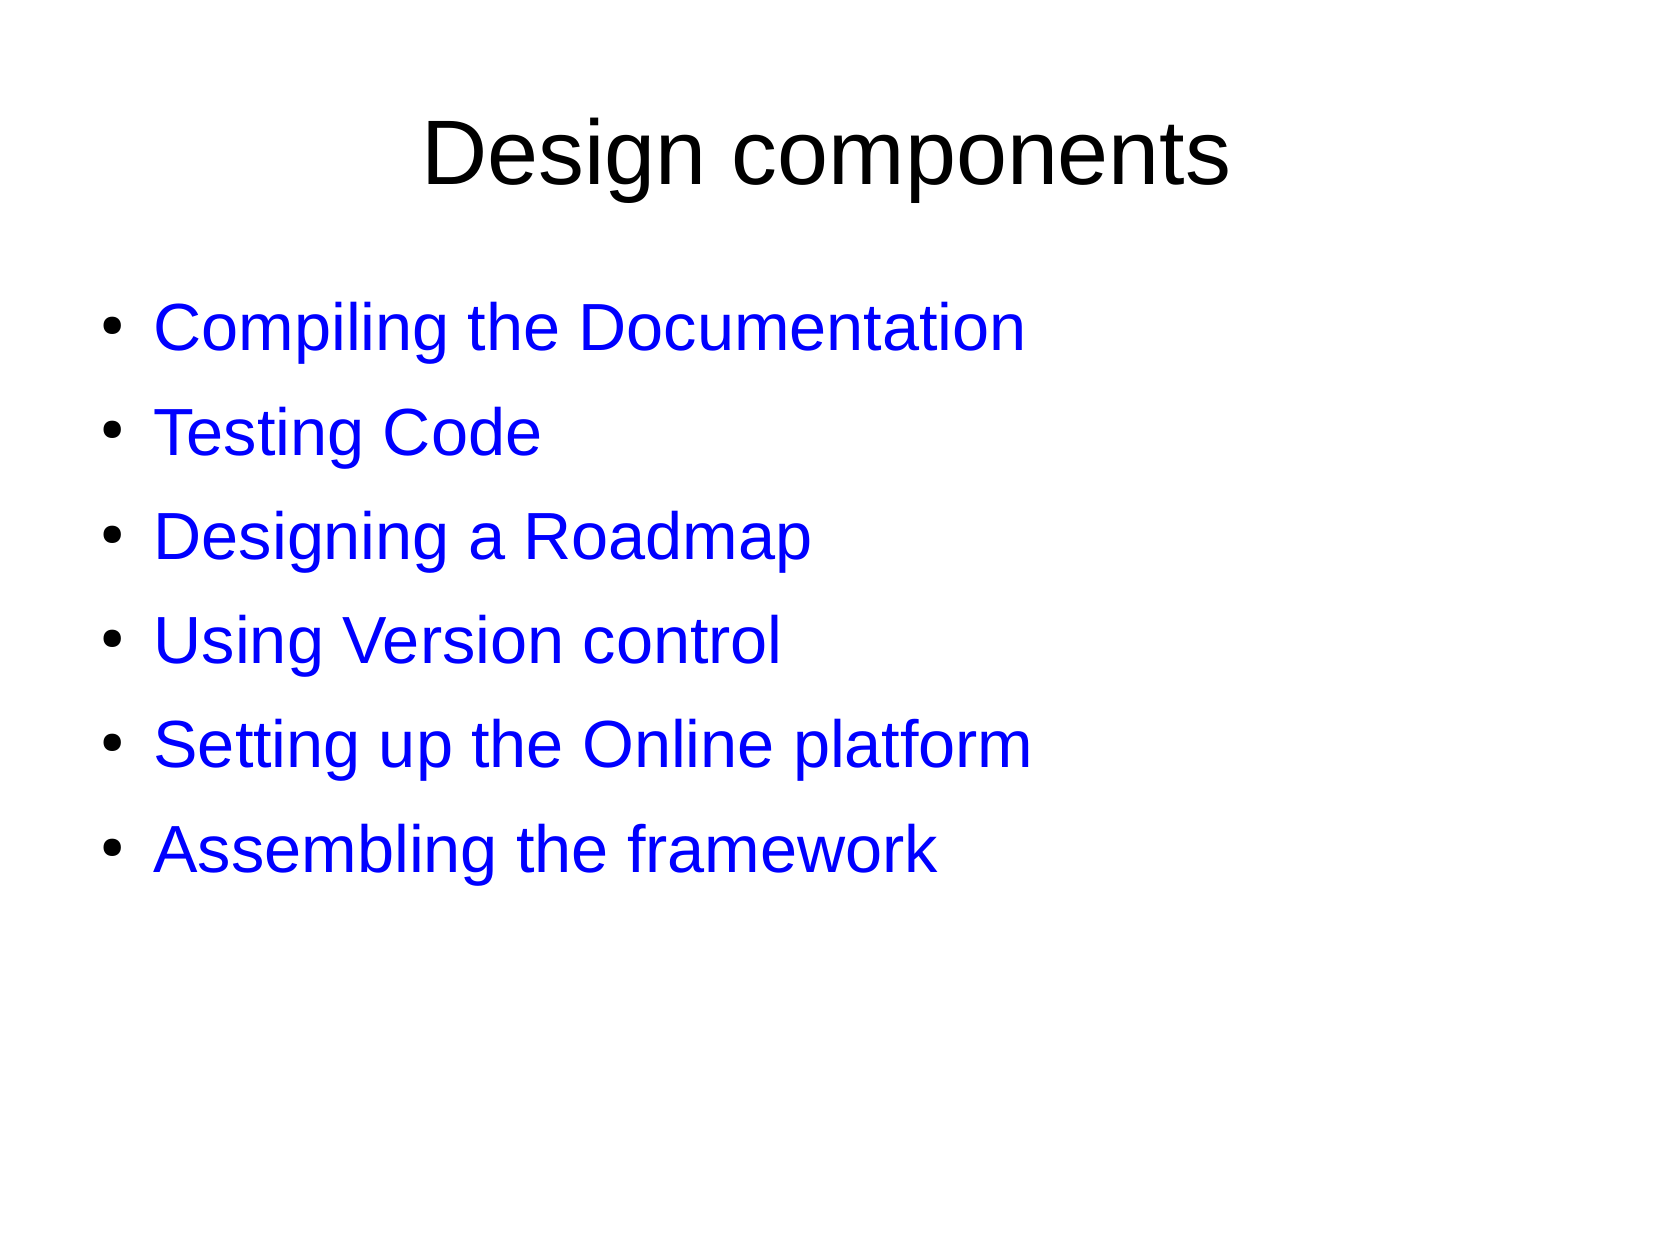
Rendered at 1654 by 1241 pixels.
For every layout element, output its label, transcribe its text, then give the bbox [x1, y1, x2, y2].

list Compiling the Documentation Testing Code Designing a Roadmap Using Version control Setting up the Online platform Assembling the framework [82, 290, 1571, 1010]
title Design components [82, 49, 1571, 257]
